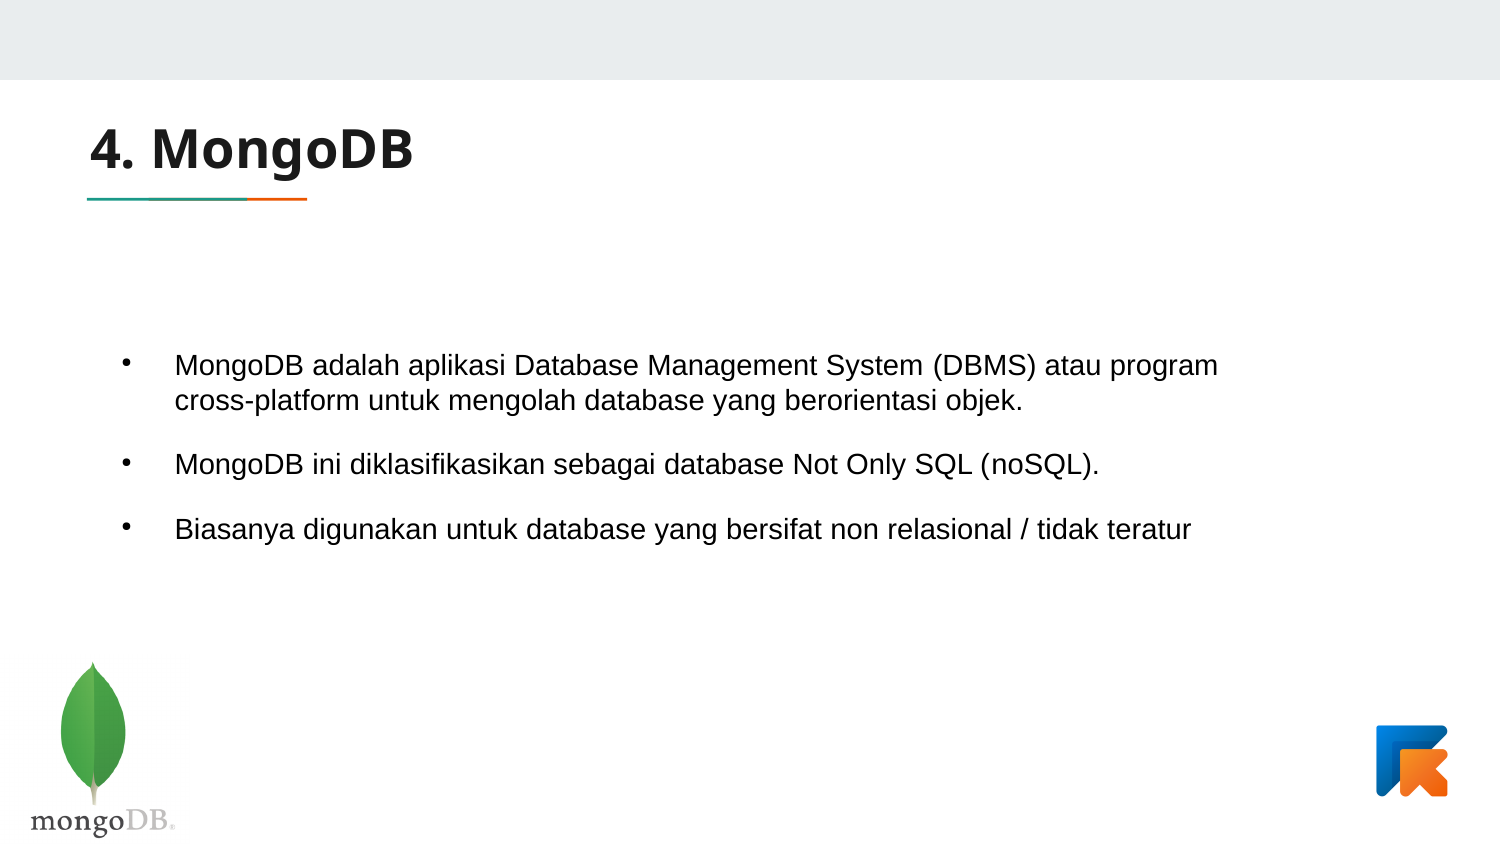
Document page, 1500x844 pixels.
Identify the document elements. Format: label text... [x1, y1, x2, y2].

title 4. MongoDB [75, 99, 1337, 188]
list MongoDB adalah aplikasi Database Management System (DBMS) atau program cross-platform untuk mengolah database yang berorientasi objek. MongoDB ini diklasifikasikan sebagai database Not Only SQL (noSQL). Biasanya digunakan untuk database yang bersifat non relasional / tidak teratur [88, 266, 1313, 638]
picture [1348, 711, 1476, 809]
picture [0, 654, 190, 844]
